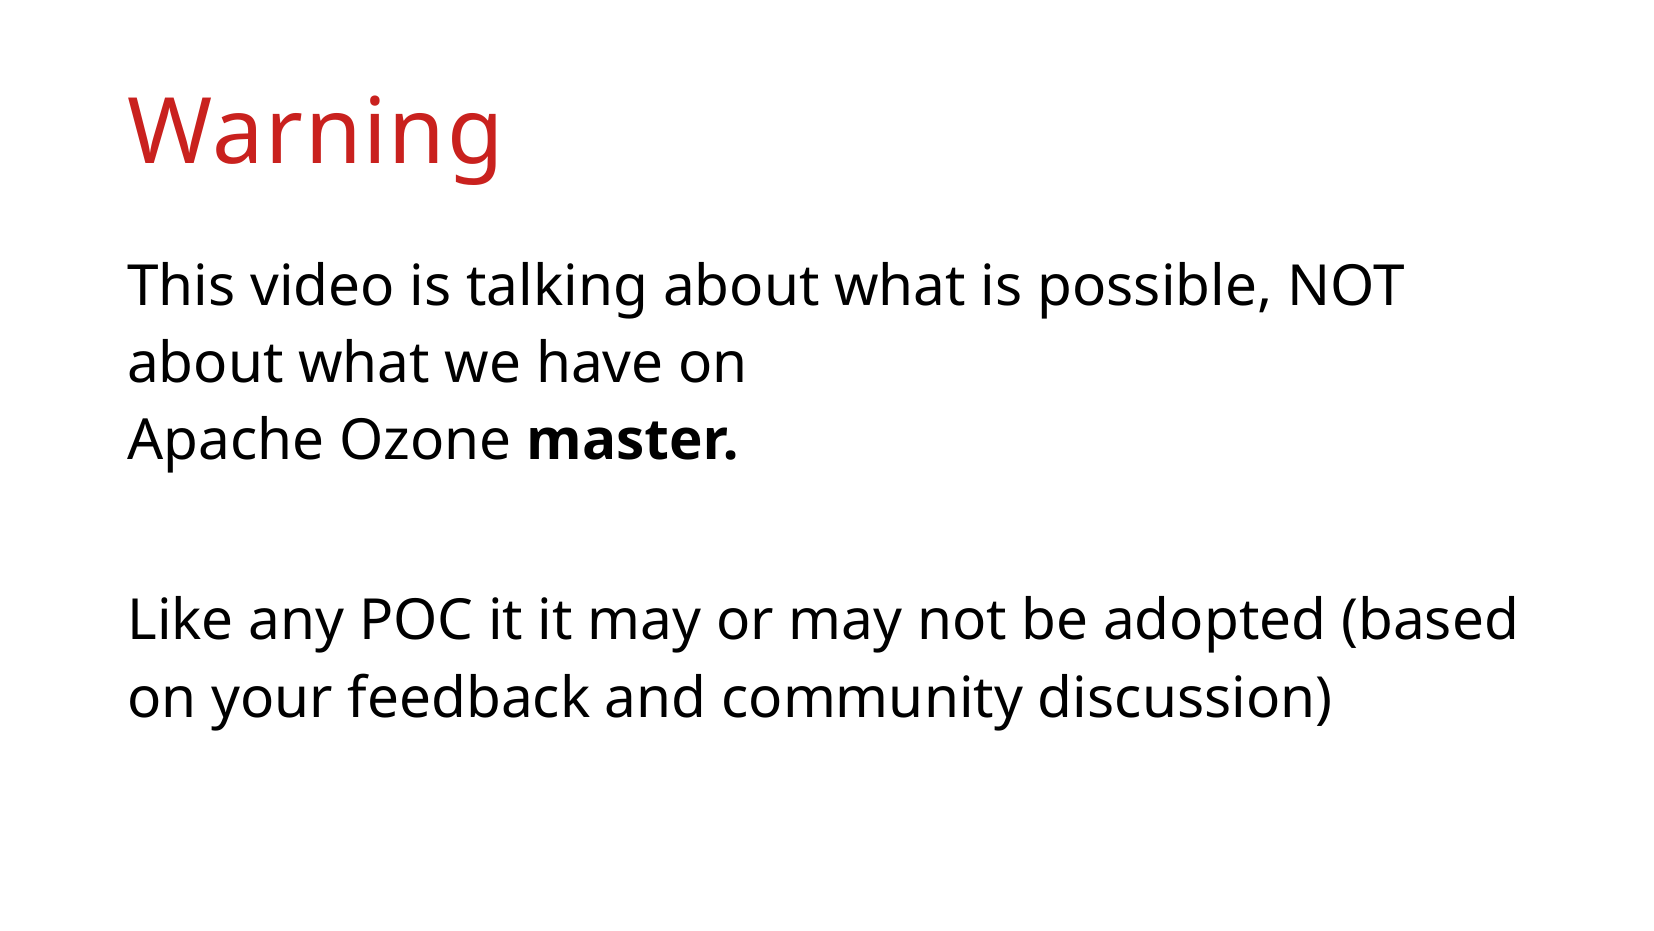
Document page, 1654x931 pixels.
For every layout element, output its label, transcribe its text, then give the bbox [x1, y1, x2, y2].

list This video is talking about what is possible, NOT about what we have on Apache Ozone master. Like any POC it it may or may not be adopted (based on your feedback and community discussion) [127, 244, 1527, 784]
title Warning [127, 69, 1654, 187]
